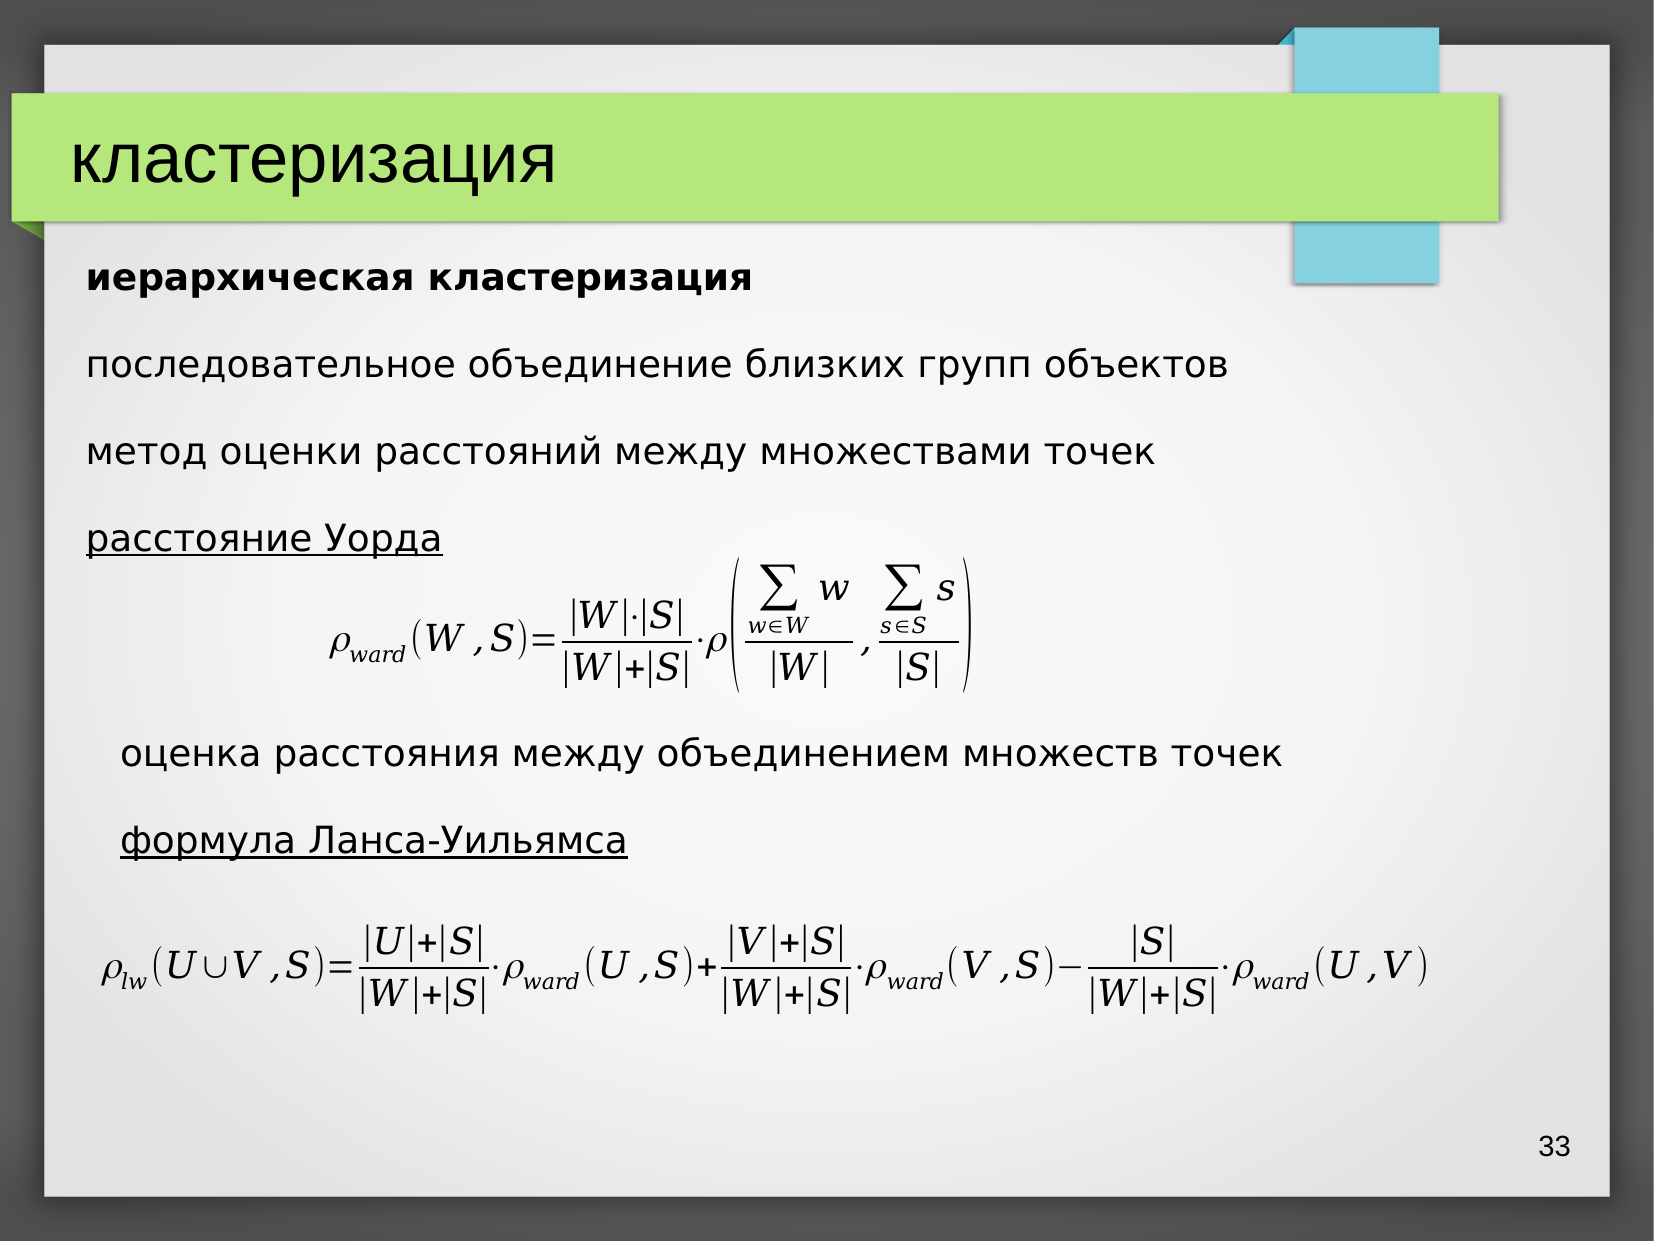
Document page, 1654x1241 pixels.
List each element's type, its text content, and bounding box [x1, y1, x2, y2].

text_box оценка расстояния между объединением множеств точек формула Ланса-Уильямса [105, 724, 1300, 871]
title кластеризация [70, 118, 1205, 199]
chart [322, 555, 981, 696]
picture [0, 0, 1654, 1241]
chart [94, 920, 1436, 1016]
text_box иерархическая кластеризация последовательное объединение близких групп объектов метод оценки расстояний между множествами точек расстояние Уорда [70, 248, 1560, 568]
